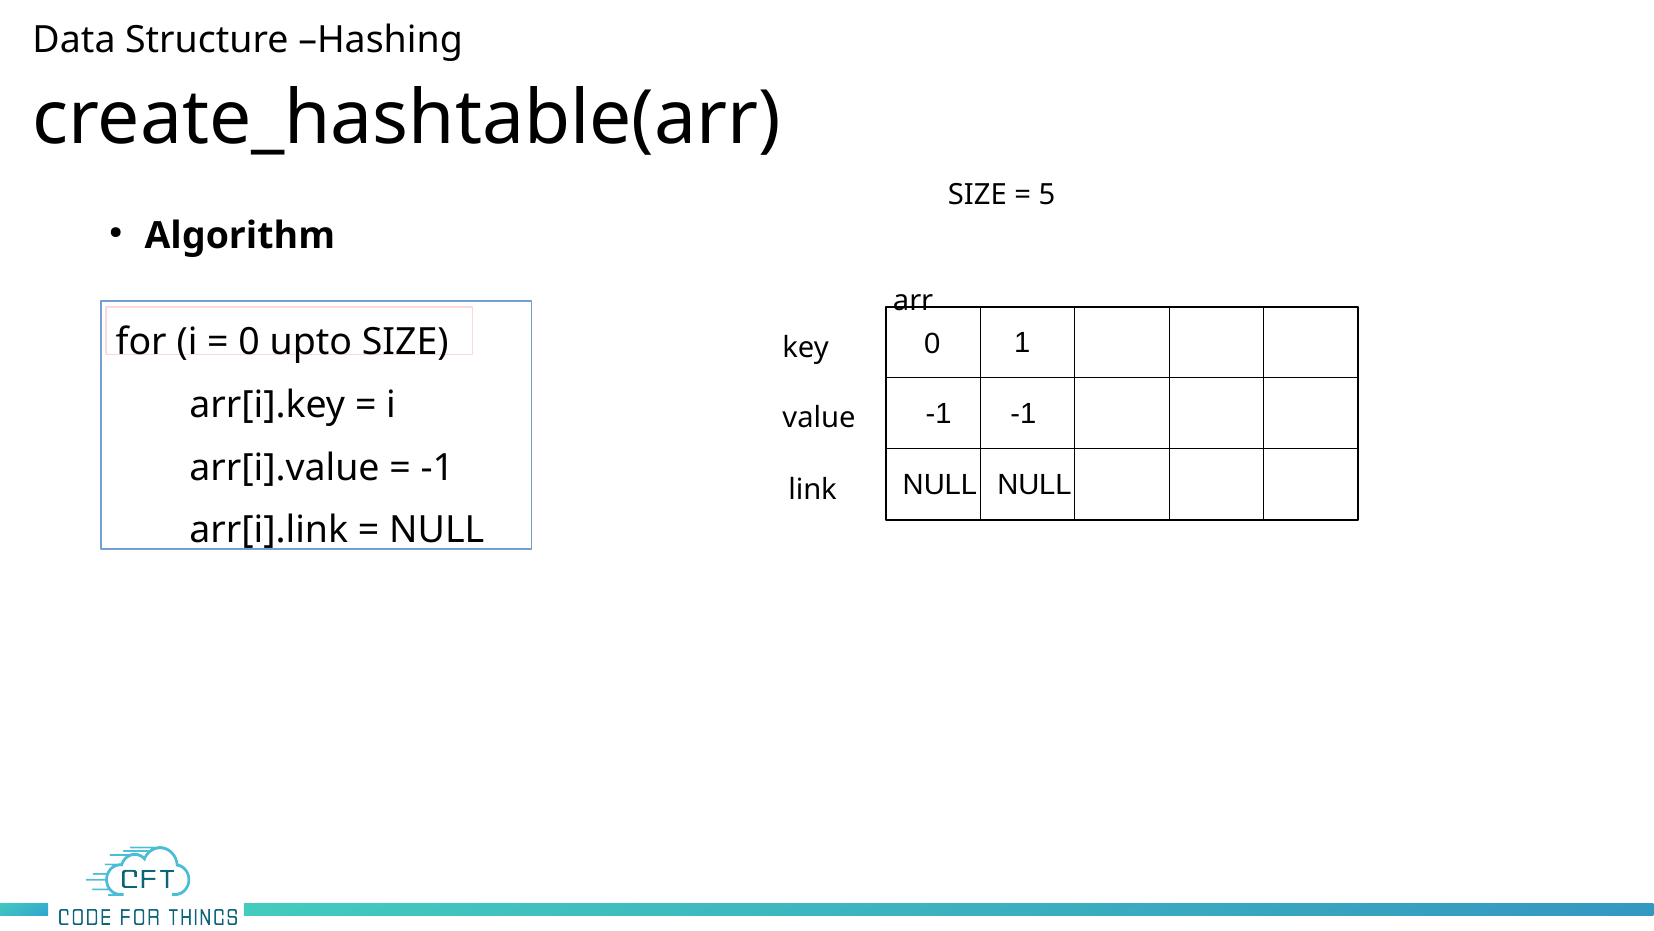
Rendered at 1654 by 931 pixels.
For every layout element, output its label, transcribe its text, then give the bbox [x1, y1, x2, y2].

text_box [885, 449, 980, 520]
text_box [1075, 378, 1169, 448]
text_box [981, 508, 1074, 520]
text_box [1264, 307, 1359, 377]
text_box [1170, 378, 1263, 448]
text_box [886, 378, 980, 448]
text_box NULL [887, 460, 993, 509]
text_box [1075, 449, 1169, 520]
text_box [1170, 307, 1263, 377]
text_box -1 [910, 389, 967, 438]
text_box [910, 322, 980, 377]
text_box [1075, 307, 1169, 377]
text_box [981, 307, 1074, 377]
text_box arr [878, 272, 1056, 322]
text_box link [773, 460, 863, 510]
text_box 0 [909, 319, 956, 368]
text_box -1 [995, 389, 1052, 438]
text_box 1 [999, 318, 1046, 367]
text_box [981, 449, 1074, 460]
text_box [981, 378, 1074, 448]
text_box [1170, 449, 1263, 520]
text_box key [767, 318, 910, 403]
text_box [1264, 449, 1359, 520]
text_box Algorithm [94, 200, 886, 269]
text_box value [767, 389, 886, 473]
title Data Structure –Hashing create_hashtable(arr) [32, 12, 1184, 166]
text_box NULL [982, 460, 1087, 508]
text_box [1264, 378, 1359, 448]
text_box for (i = 0 upto SIZE) arr[i].key = i arr[i].value = -1 arr[i].link = NULL [100, 307, 567, 550]
text_box [100, 301, 532, 307]
picture [59, 846, 237, 925]
text_box SIZE = 5 [933, 165, 1111, 215]
